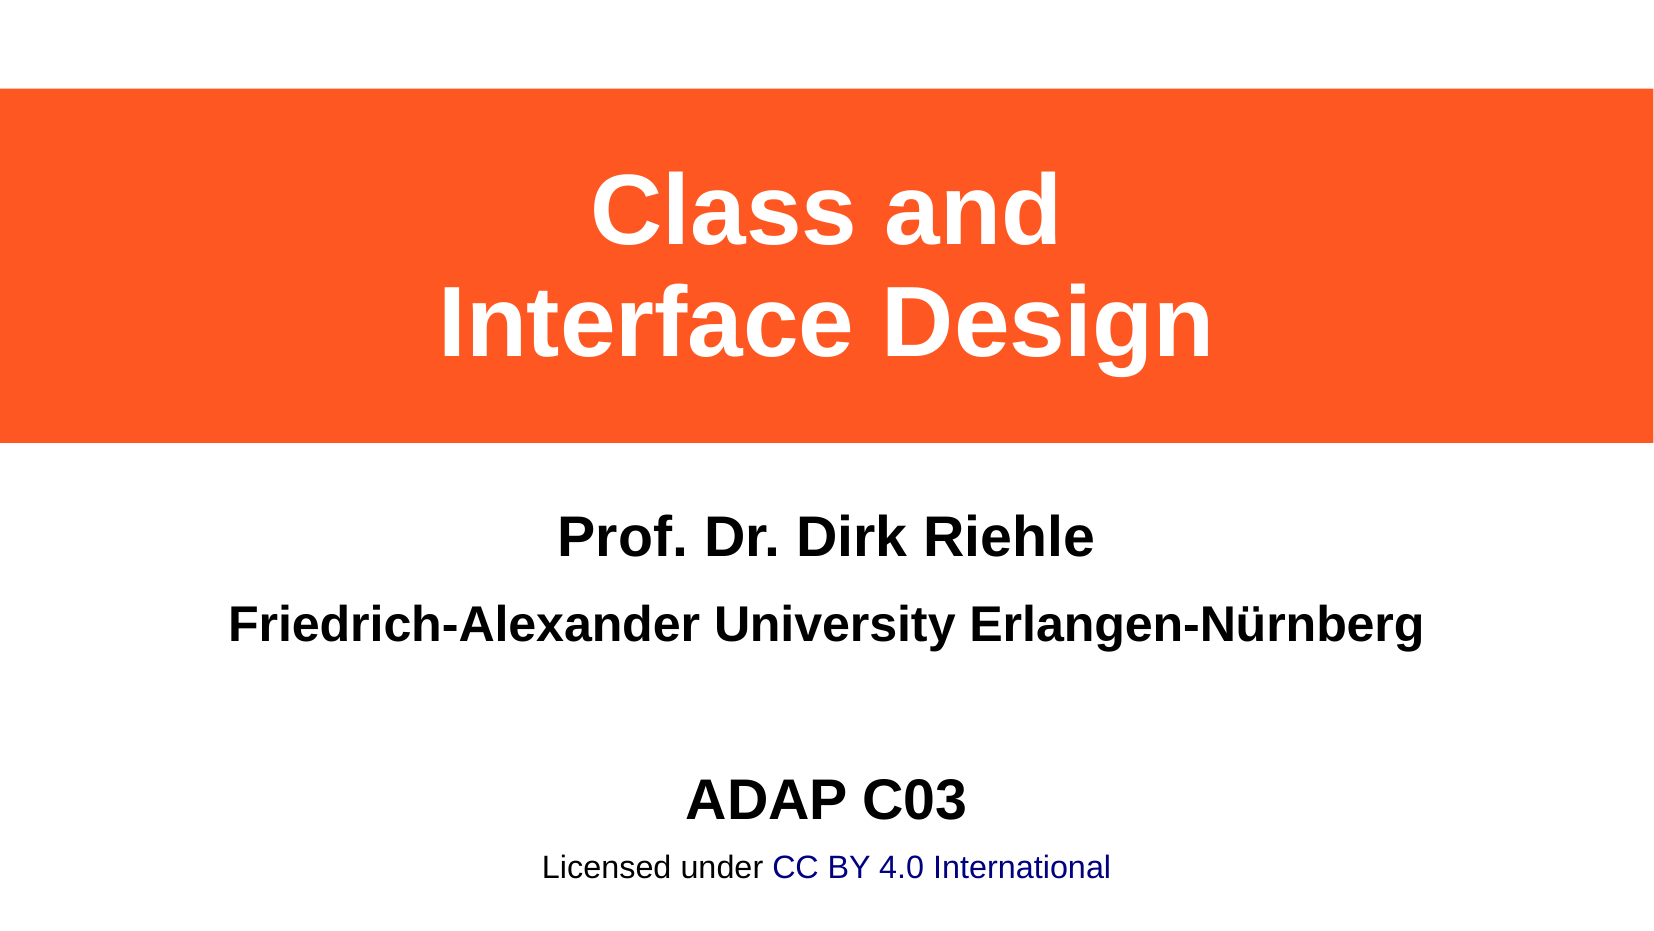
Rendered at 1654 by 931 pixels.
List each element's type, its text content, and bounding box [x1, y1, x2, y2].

title Class and Interface Design [0, 88, 1654, 443]
subtitle Prof. Dr. Dirk Riehle Friedrich-Alexander University Erlangen-Nürnberg ADAP C03 Licensed under CC BY 4.0 International [29, 472, 1625, 886]
